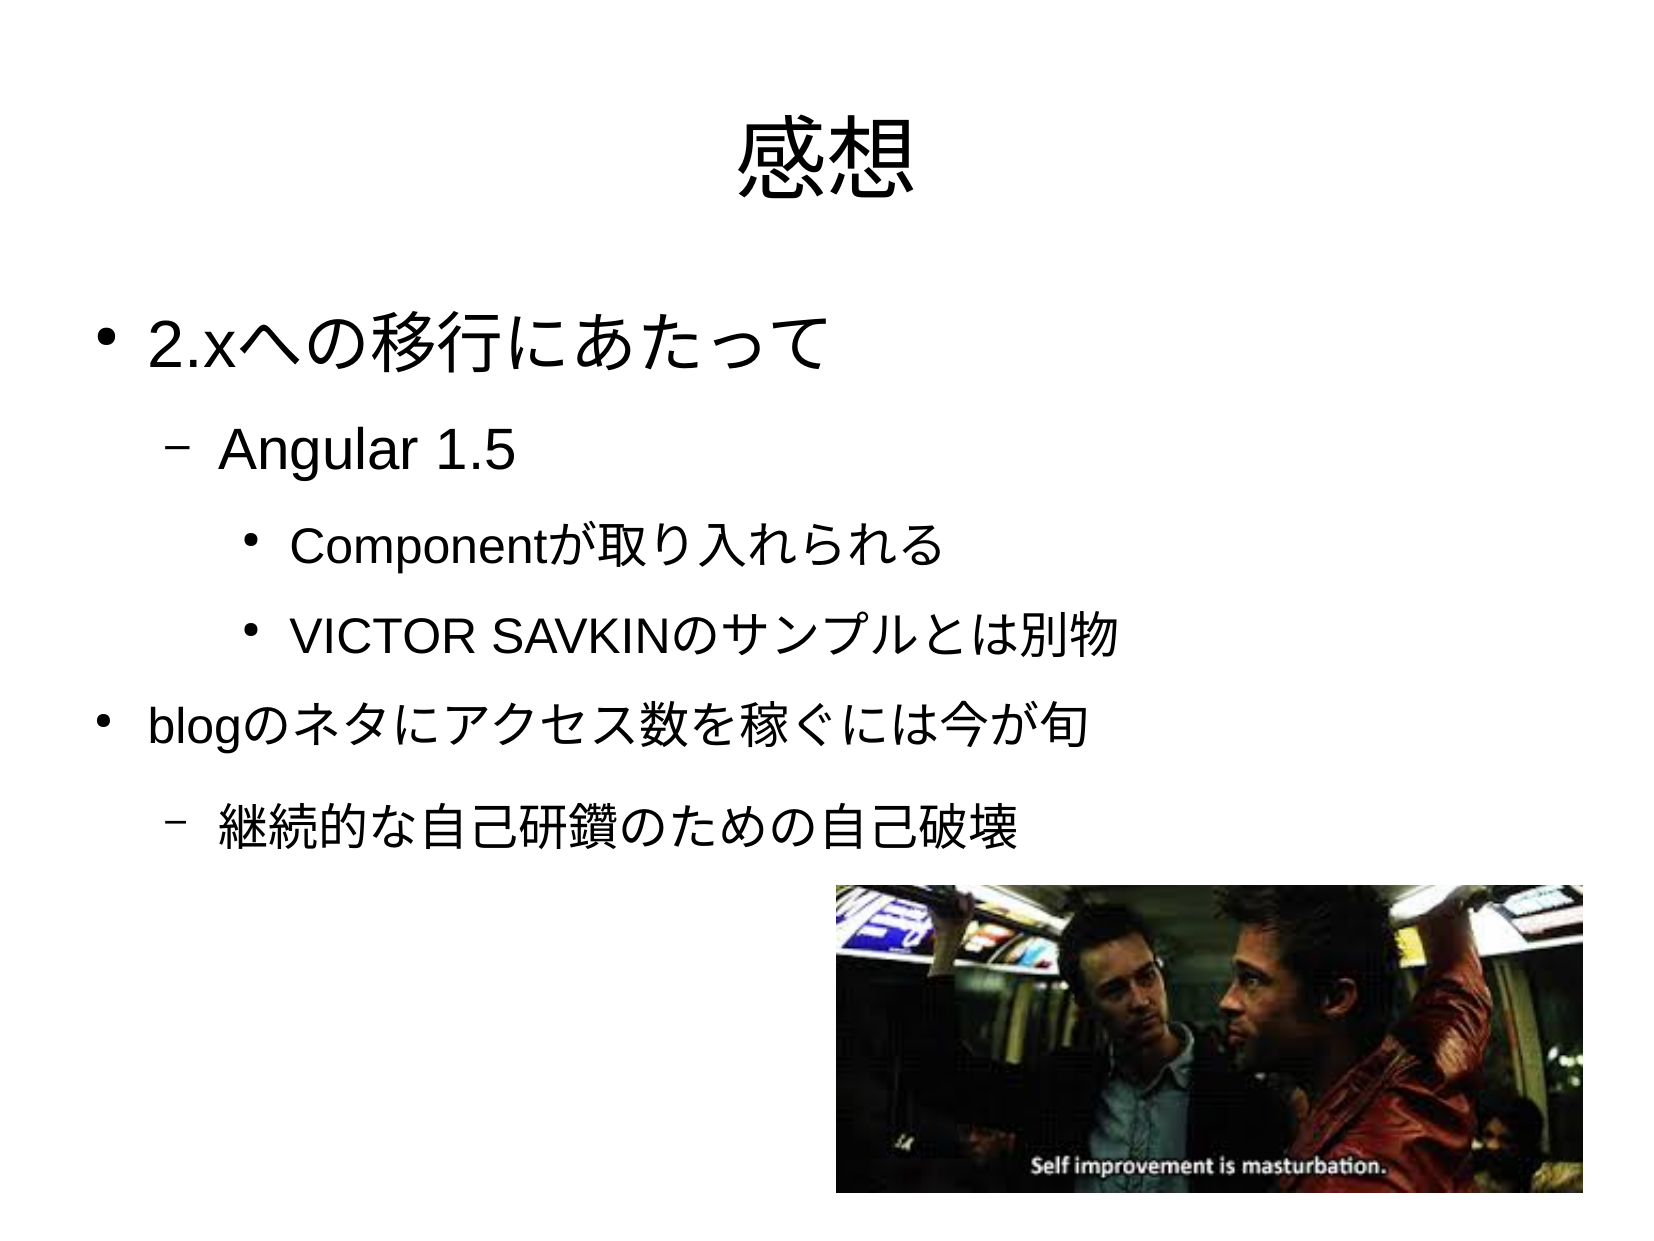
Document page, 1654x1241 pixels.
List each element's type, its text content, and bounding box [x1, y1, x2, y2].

title 感想 [82, 49, 1571, 257]
list 2.xへの移行にあたって Angular 1.5 Componentが取り入れられる VICTOR SAVKINのサンプルとは別物 blogのネタにアクセス数を稼ぐには今が旬 継続的な自己研鑽のための自己破壊 [76, 290, 1565, 1010]
picture [836, 885, 1583, 1193]
